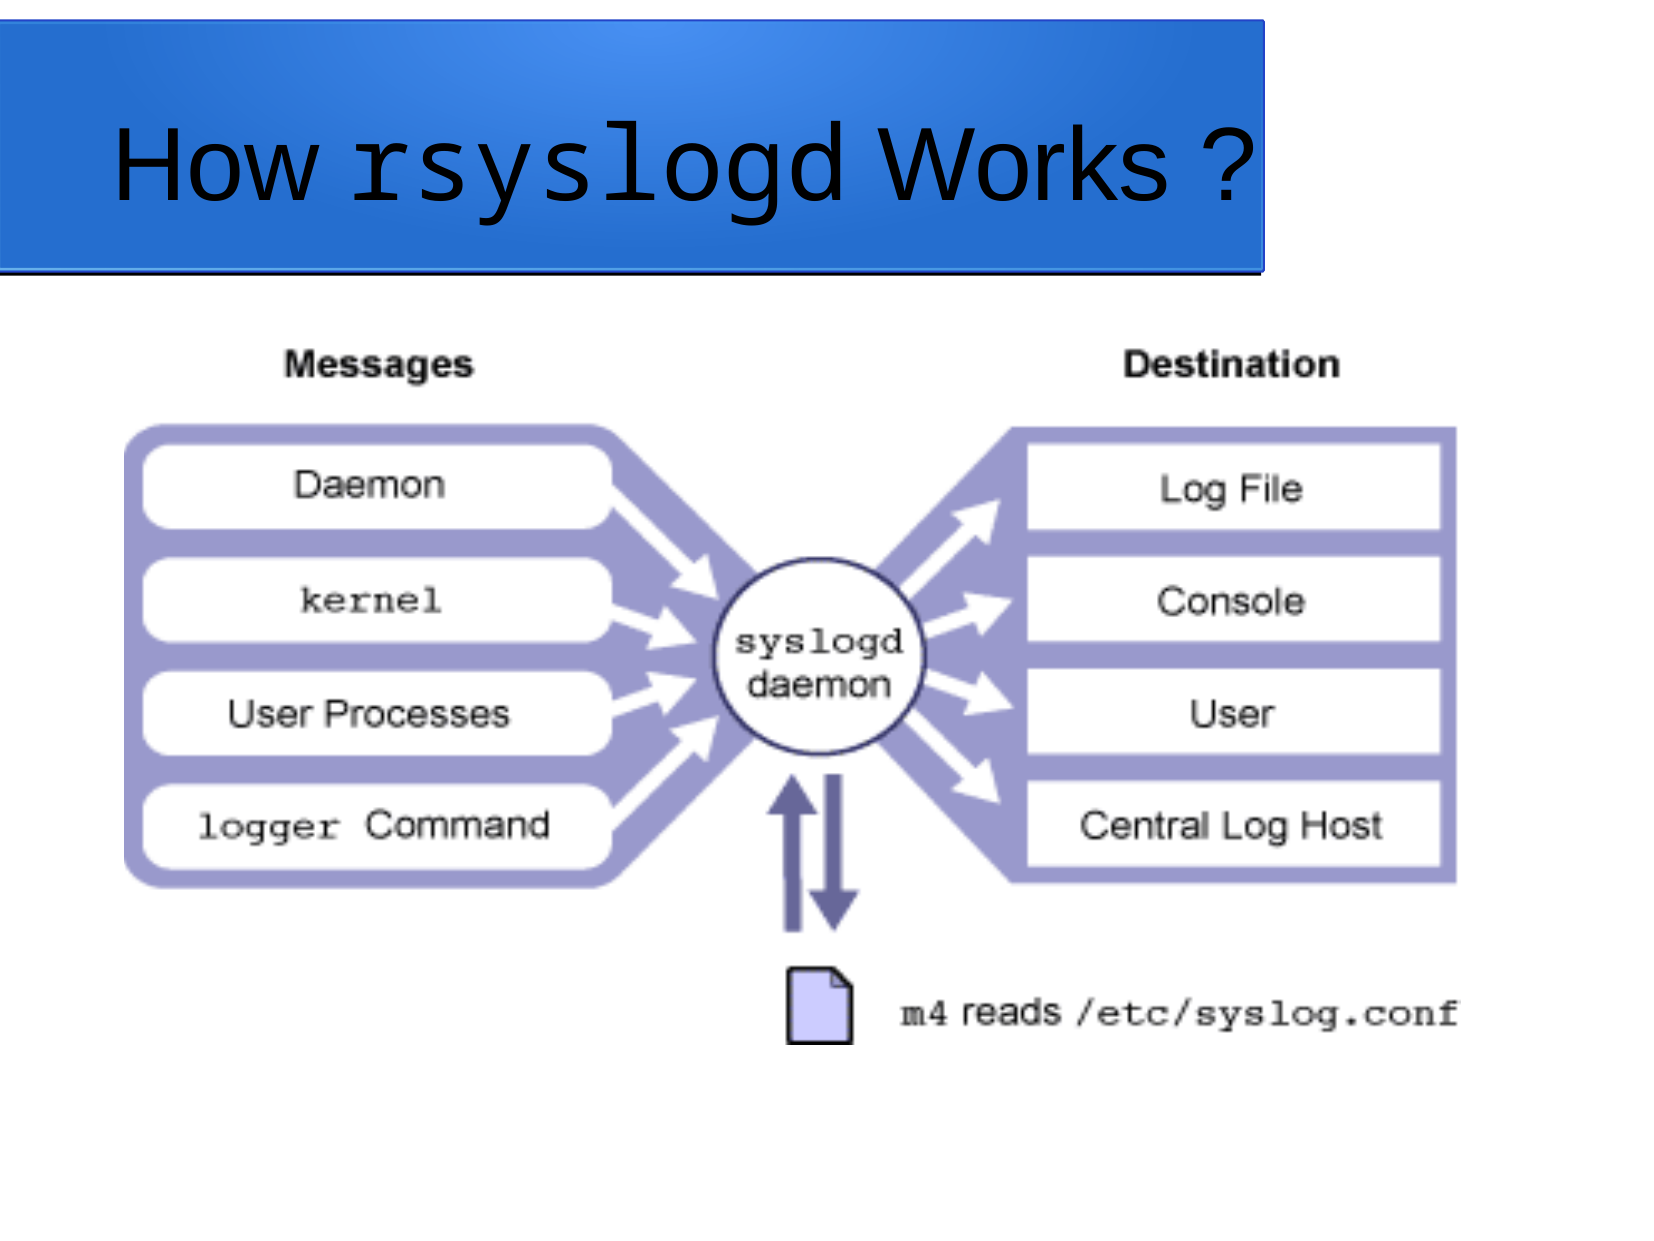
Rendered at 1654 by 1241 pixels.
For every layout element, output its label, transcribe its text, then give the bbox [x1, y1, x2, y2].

picture [124, 341, 1461, 1045]
title How rsyslogd Works ? [96, 21, 1571, 229]
